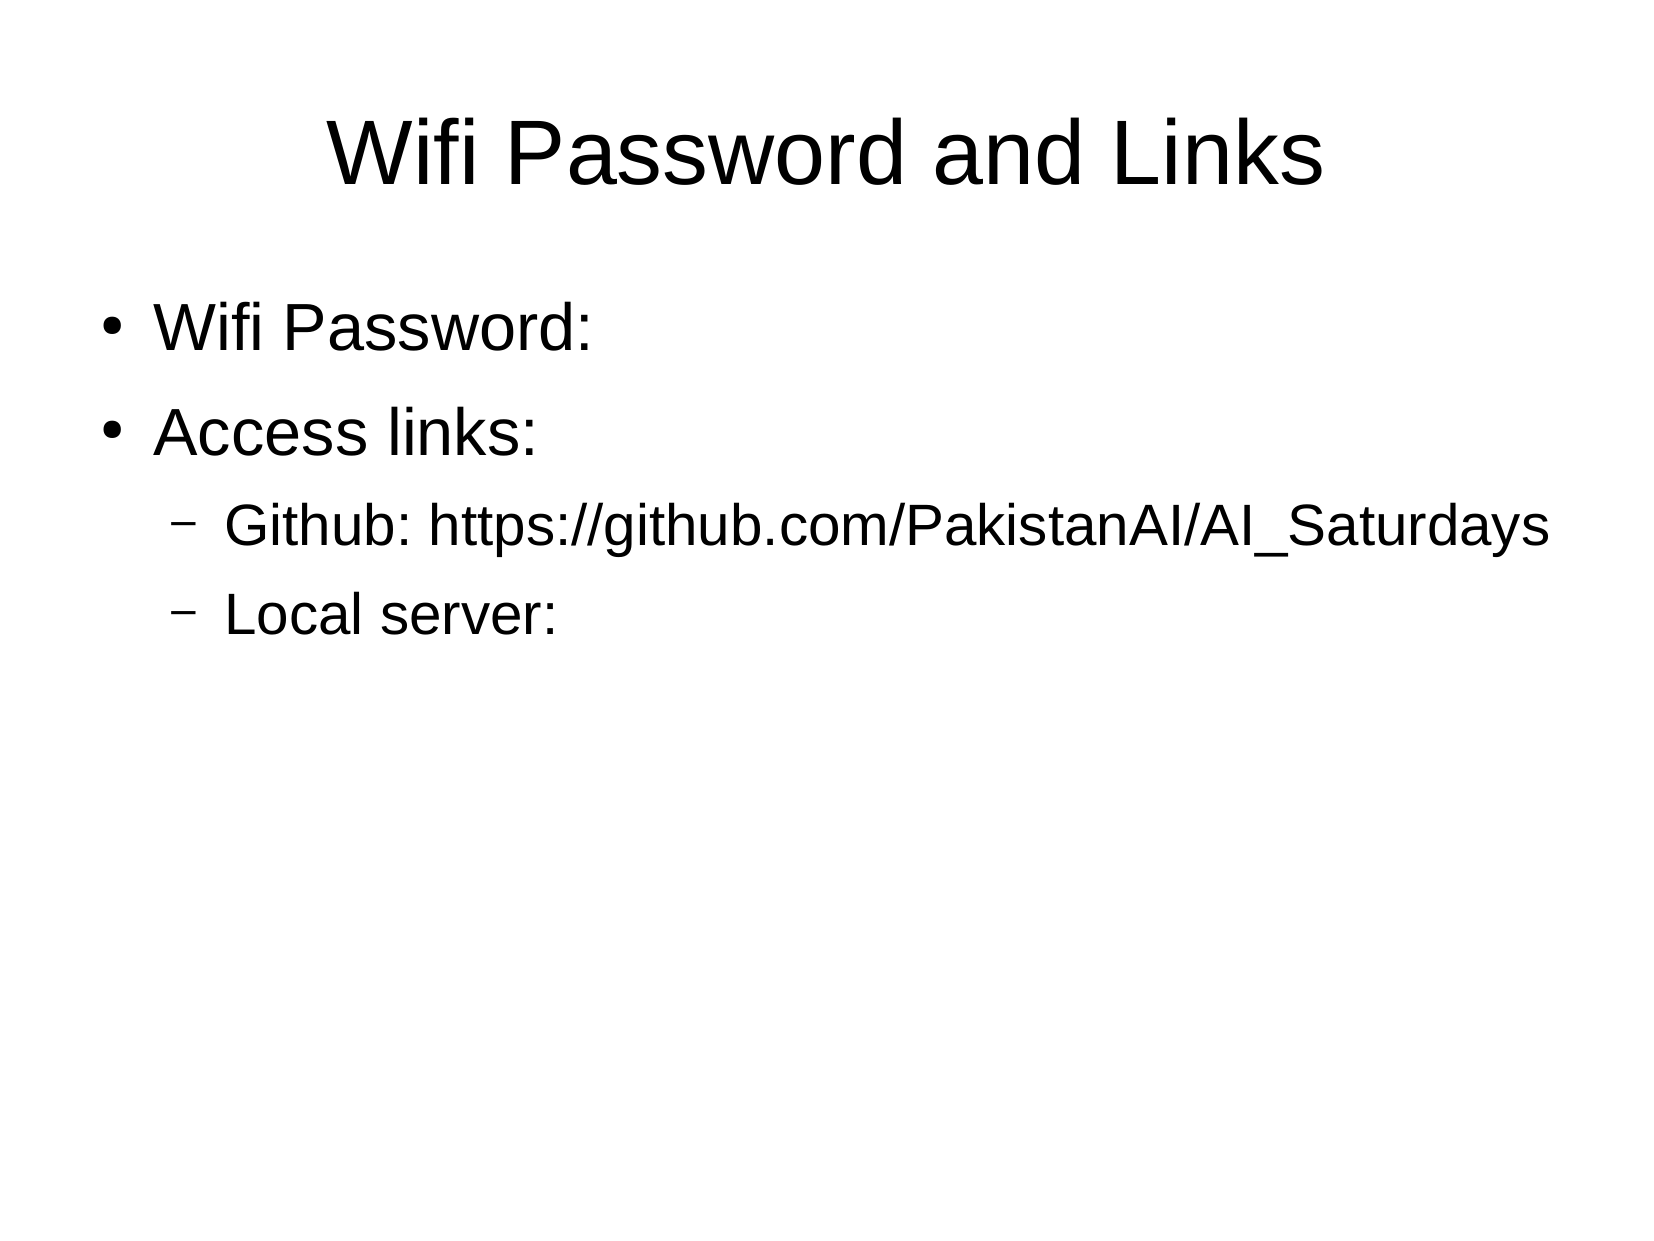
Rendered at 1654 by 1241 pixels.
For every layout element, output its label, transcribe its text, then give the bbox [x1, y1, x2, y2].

title Wifi Password and Links [82, 49, 1571, 257]
list Wifi Password: Access links: Github: https://github.com/PakistanAI/AI_Saturdays Local server: [82, 290, 1571, 1010]
